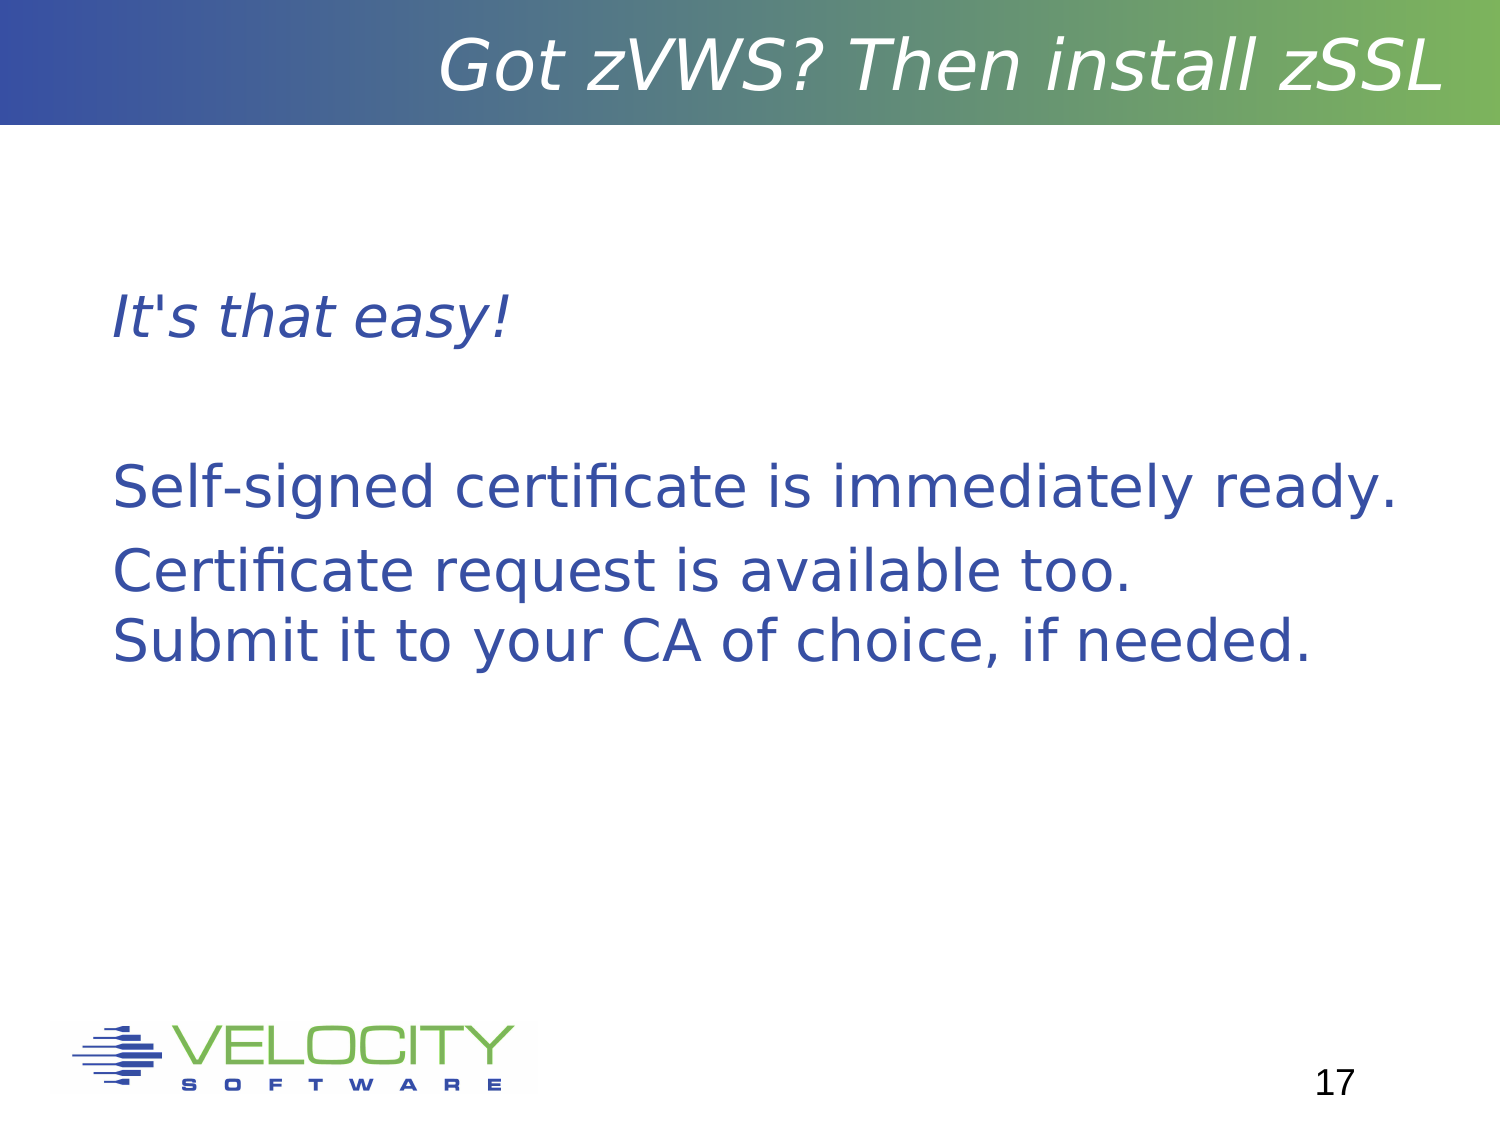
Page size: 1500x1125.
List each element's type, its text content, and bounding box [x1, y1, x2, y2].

list It's that easy! Self-signed certificate is immediately ready. Certificate request is available too. Submit it to your CA of choice, if needed. [70, 187, 1438, 856]
title Got zVWS? Then install zSSL [62, 12, 1463, 113]
picture [50, 1021, 538, 1094]
